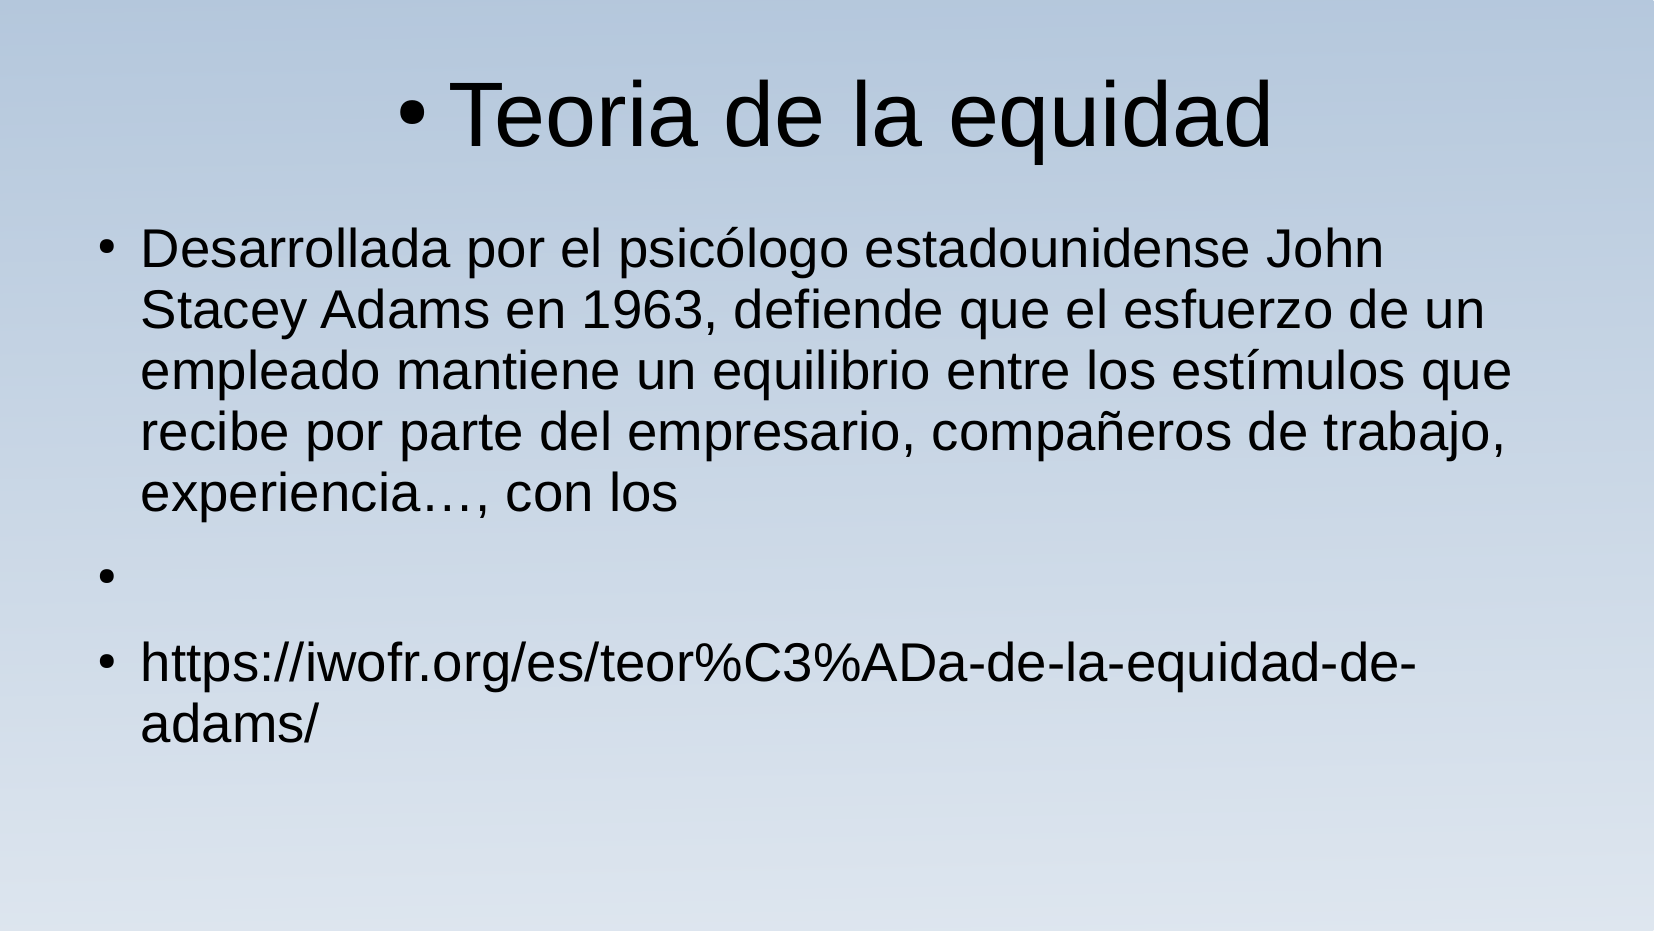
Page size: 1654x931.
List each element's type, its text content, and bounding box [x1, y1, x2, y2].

list Desarrollada por el psicólogo estadounidense John Stacey Adams en 1963, defiende que el esfuerzo de un empleado mantiene un equilibrio entre los estímulos que recibe por parte del empresario, compañeros de trabajo, experiencia…, con los https://iwofr.org/es/teor%C3%ADa-de-la-equidad-de-adams/ [82, 217, 1571, 758]
title Teoria de la equidad [82, 37, 1571, 193]
